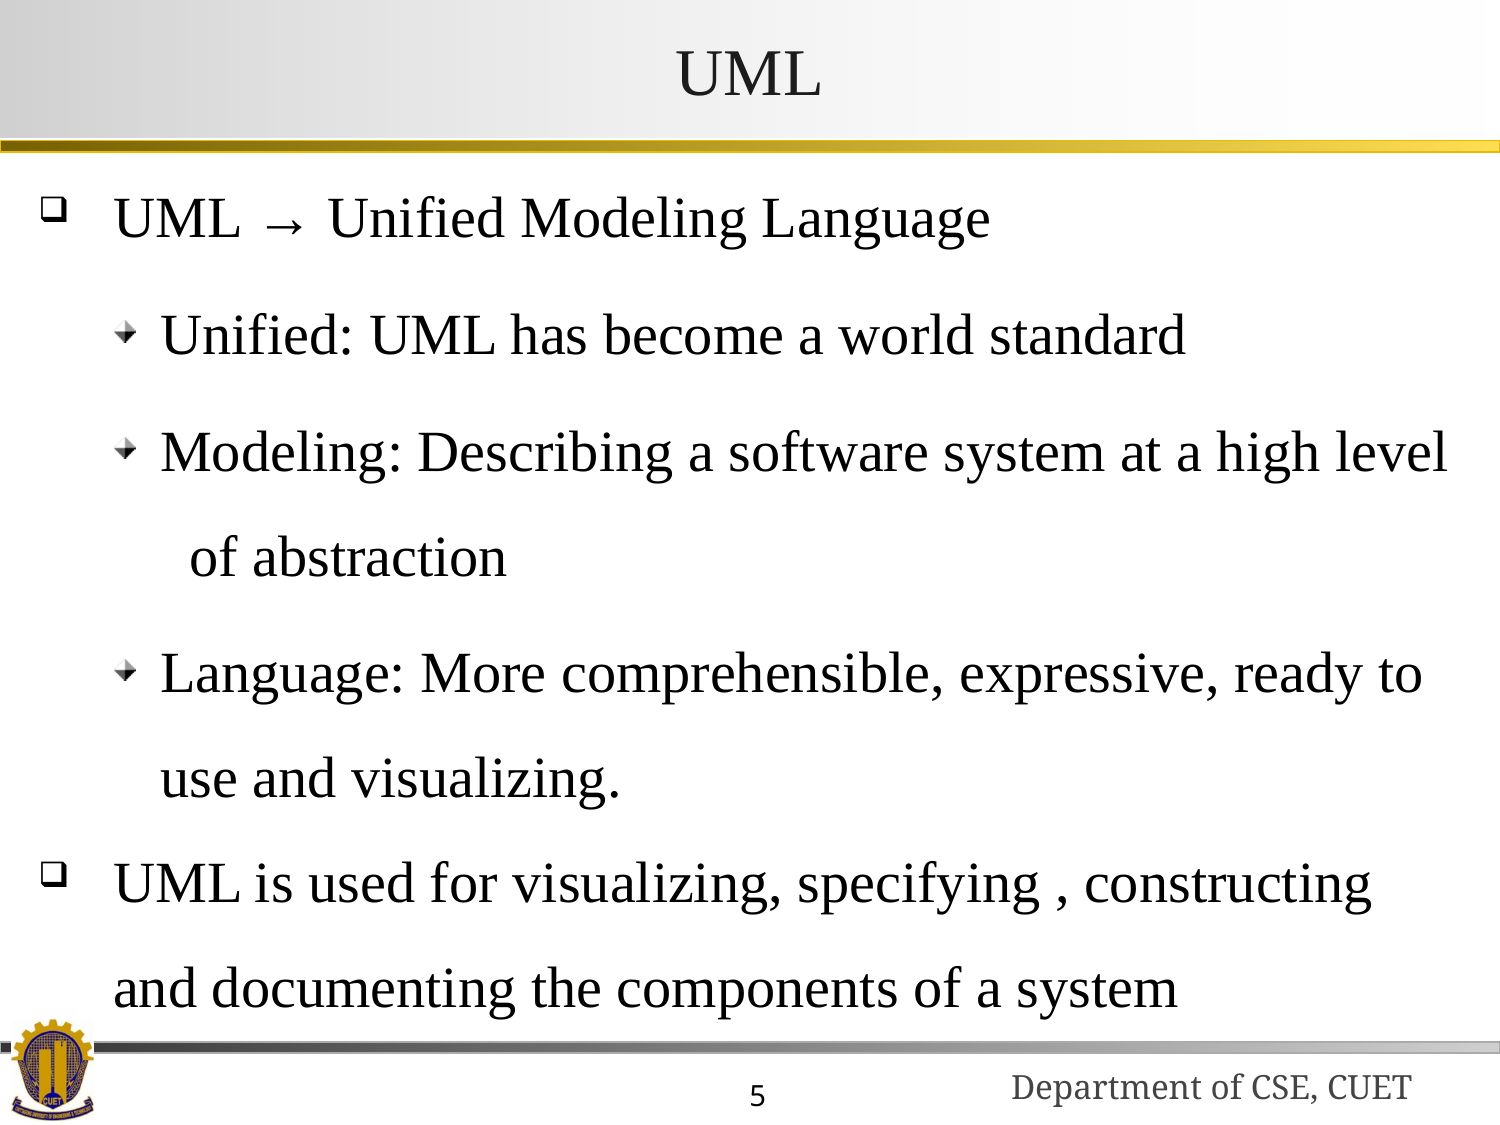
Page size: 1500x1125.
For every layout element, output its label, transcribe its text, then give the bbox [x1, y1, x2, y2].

picture [11, 1019, 94, 1121]
picture [113, 658, 136, 681]
text_box UML → Unified Modeling Language Unified: UML has become a world standard Modeling: Describing a software system at a high level of abstraction Language: More comprehensible, expressive, ready to use and visualizing. UML is used for visualizing, specifying , constructing and documenting the components of a system [23, 137, 1477, 1027]
title UML [0, 0, 1500, 138]
picture [113, 319, 136, 343]
picture [113, 436, 136, 459]
